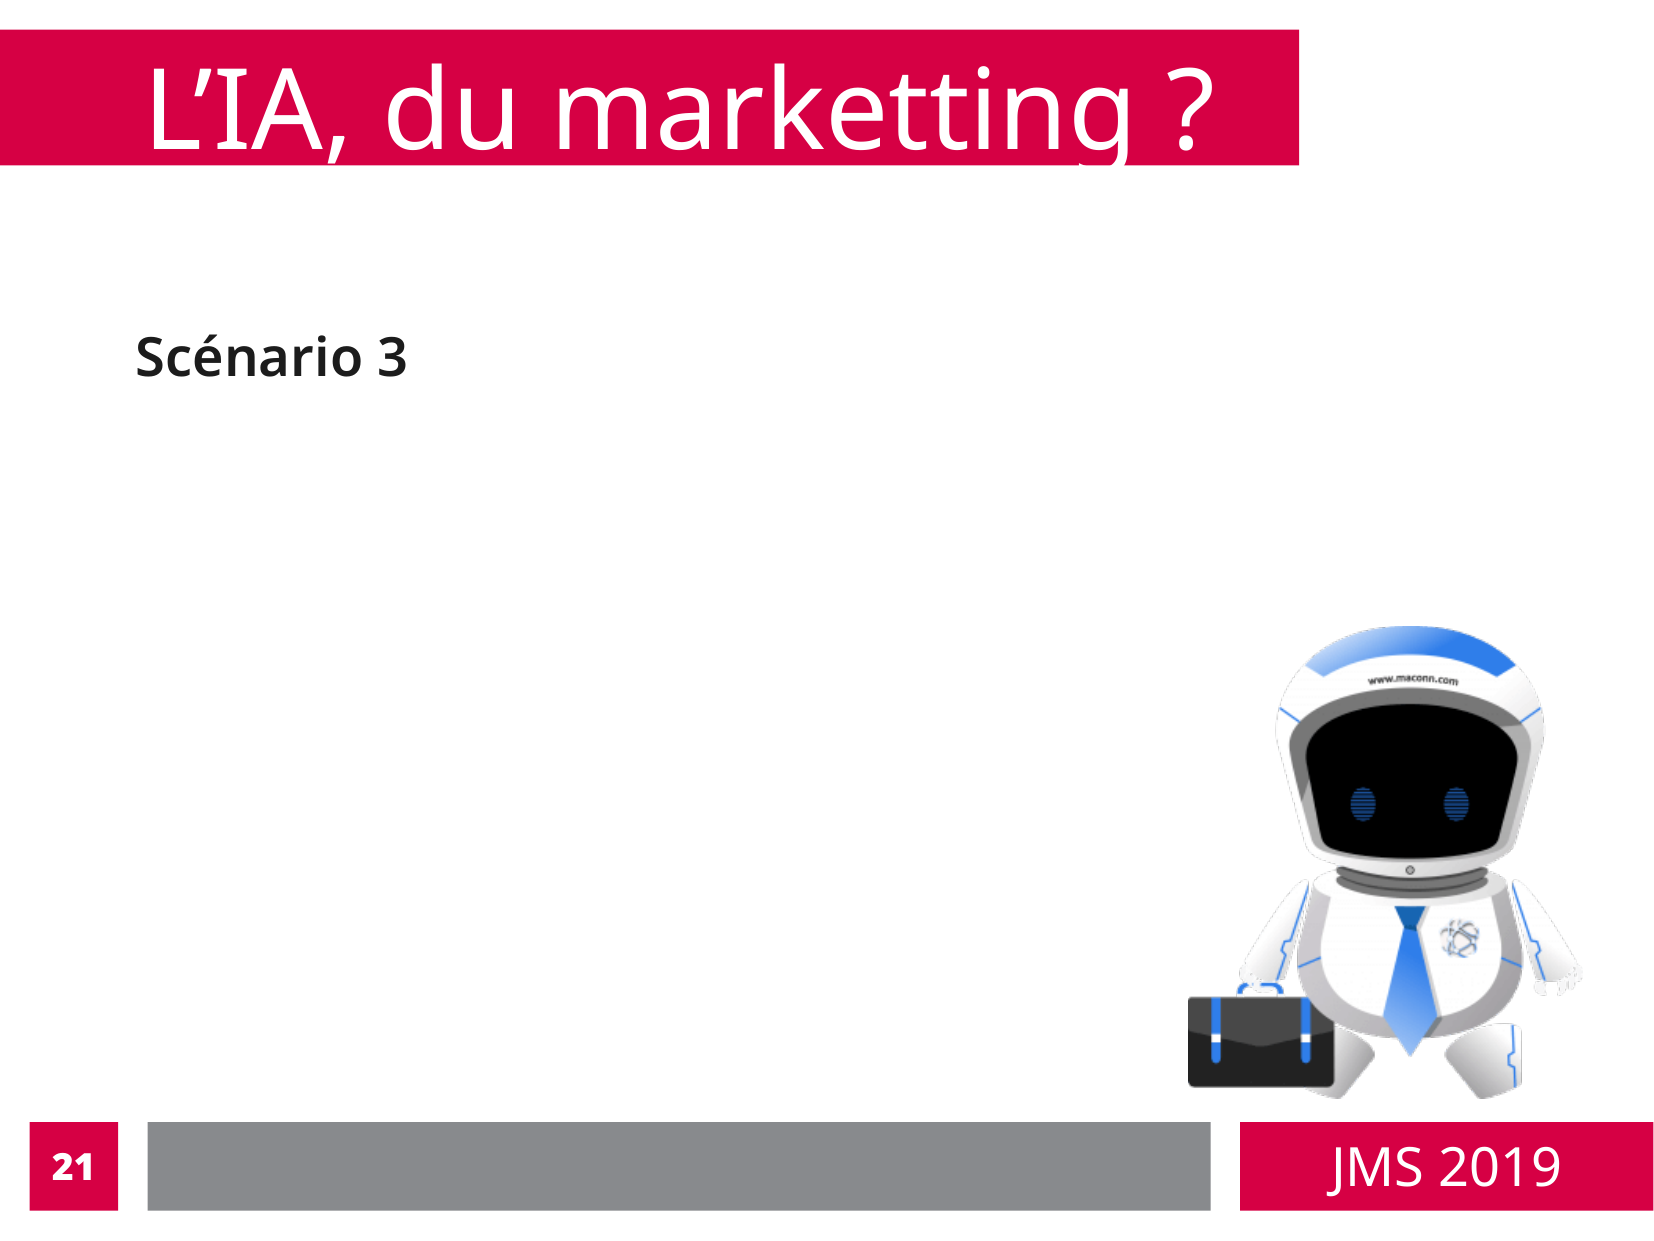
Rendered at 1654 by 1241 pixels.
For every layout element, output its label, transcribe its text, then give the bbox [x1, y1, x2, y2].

list Scénario 3 [100, 318, 1607, 1087]
title L’IA, du marketting ? [0, 29, 1229, 178]
picture [1188, 626, 1583, 1099]
